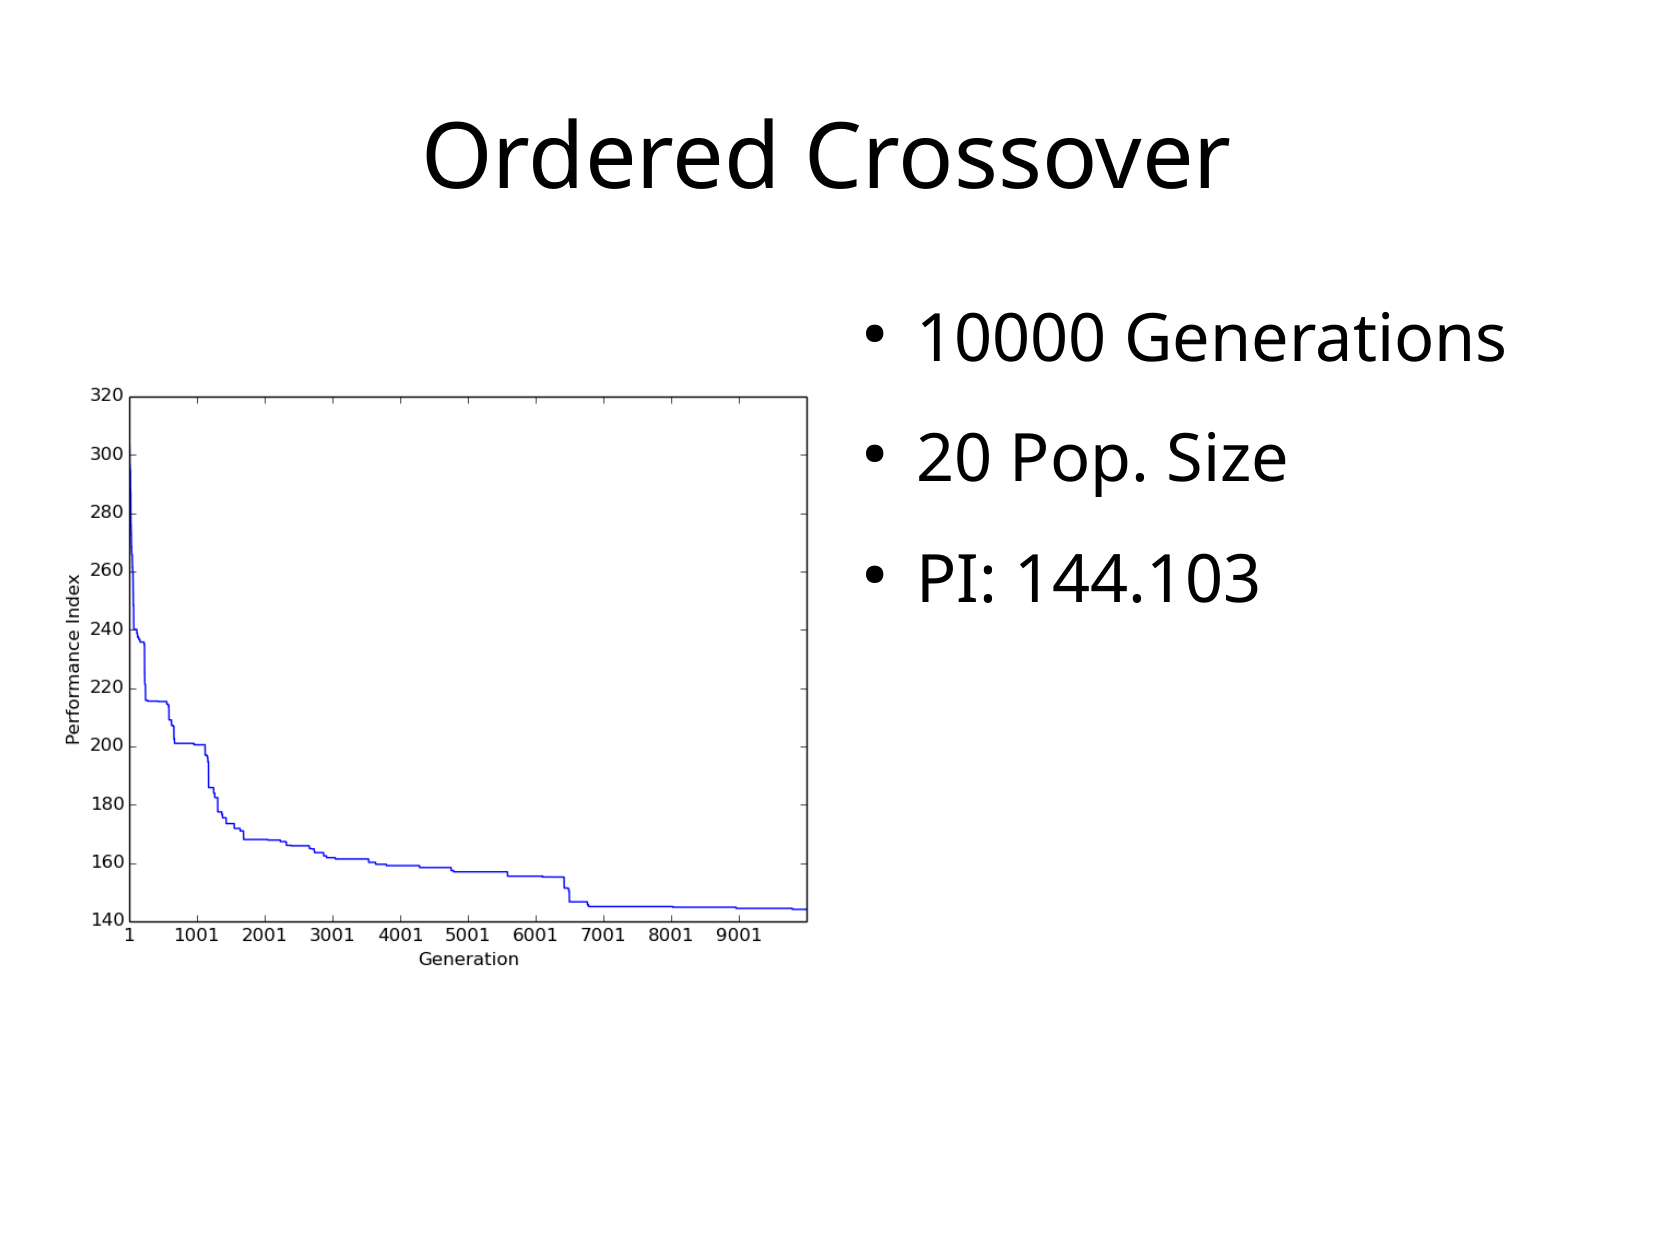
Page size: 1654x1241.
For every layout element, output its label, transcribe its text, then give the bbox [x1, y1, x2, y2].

picture [20, 331, 845, 987]
title Ordered Crossover [82, 49, 1571, 257]
list 10000 Generations 20 Pop. Size PI: 144.103 [845, 290, 1572, 1051]
